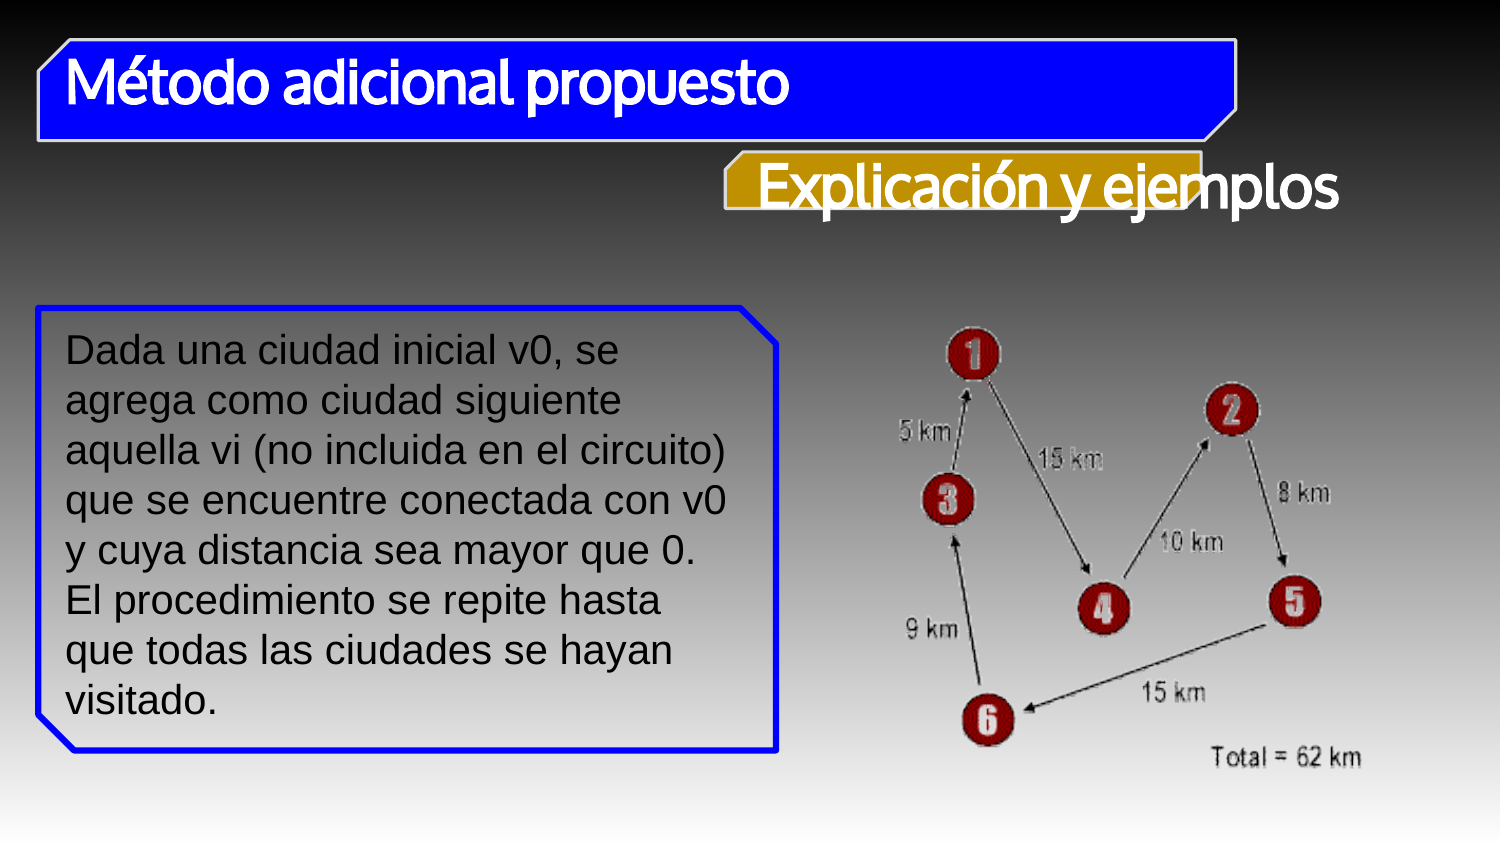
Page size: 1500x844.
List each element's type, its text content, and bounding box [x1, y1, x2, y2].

text_box [1279, 173, 1312, 210]
text_box [725, 151, 1228, 224]
text_box [1231, 173, 1263, 222]
text_box Dada una ciudad inicial v0, se agrega como ciudad siguiente aquella vi (no incluida en el circuito) que se encuentre conectada con v0 y cuya distancia sea mayor que 0. El procedimiento se repite hasta que todas las ciudades se hayan visitado. [49, 731, 749, 796]
text_box Dada una ciudad inicial v0, se agrega como ciudad siguiente aquella vi (no incluida en el circuito) que se encuentre conectada con v0 y cuya distancia sea mayor que 0. El procedimiento se repite hasta que todas las ciudades se hayan visitado. [49, 312, 749, 747]
picture [894, 321, 1371, 782]
text_box [38, 39, 1236, 141]
text_box [1314, 173, 1339, 210]
text_box [1266, 162, 1280, 210]
